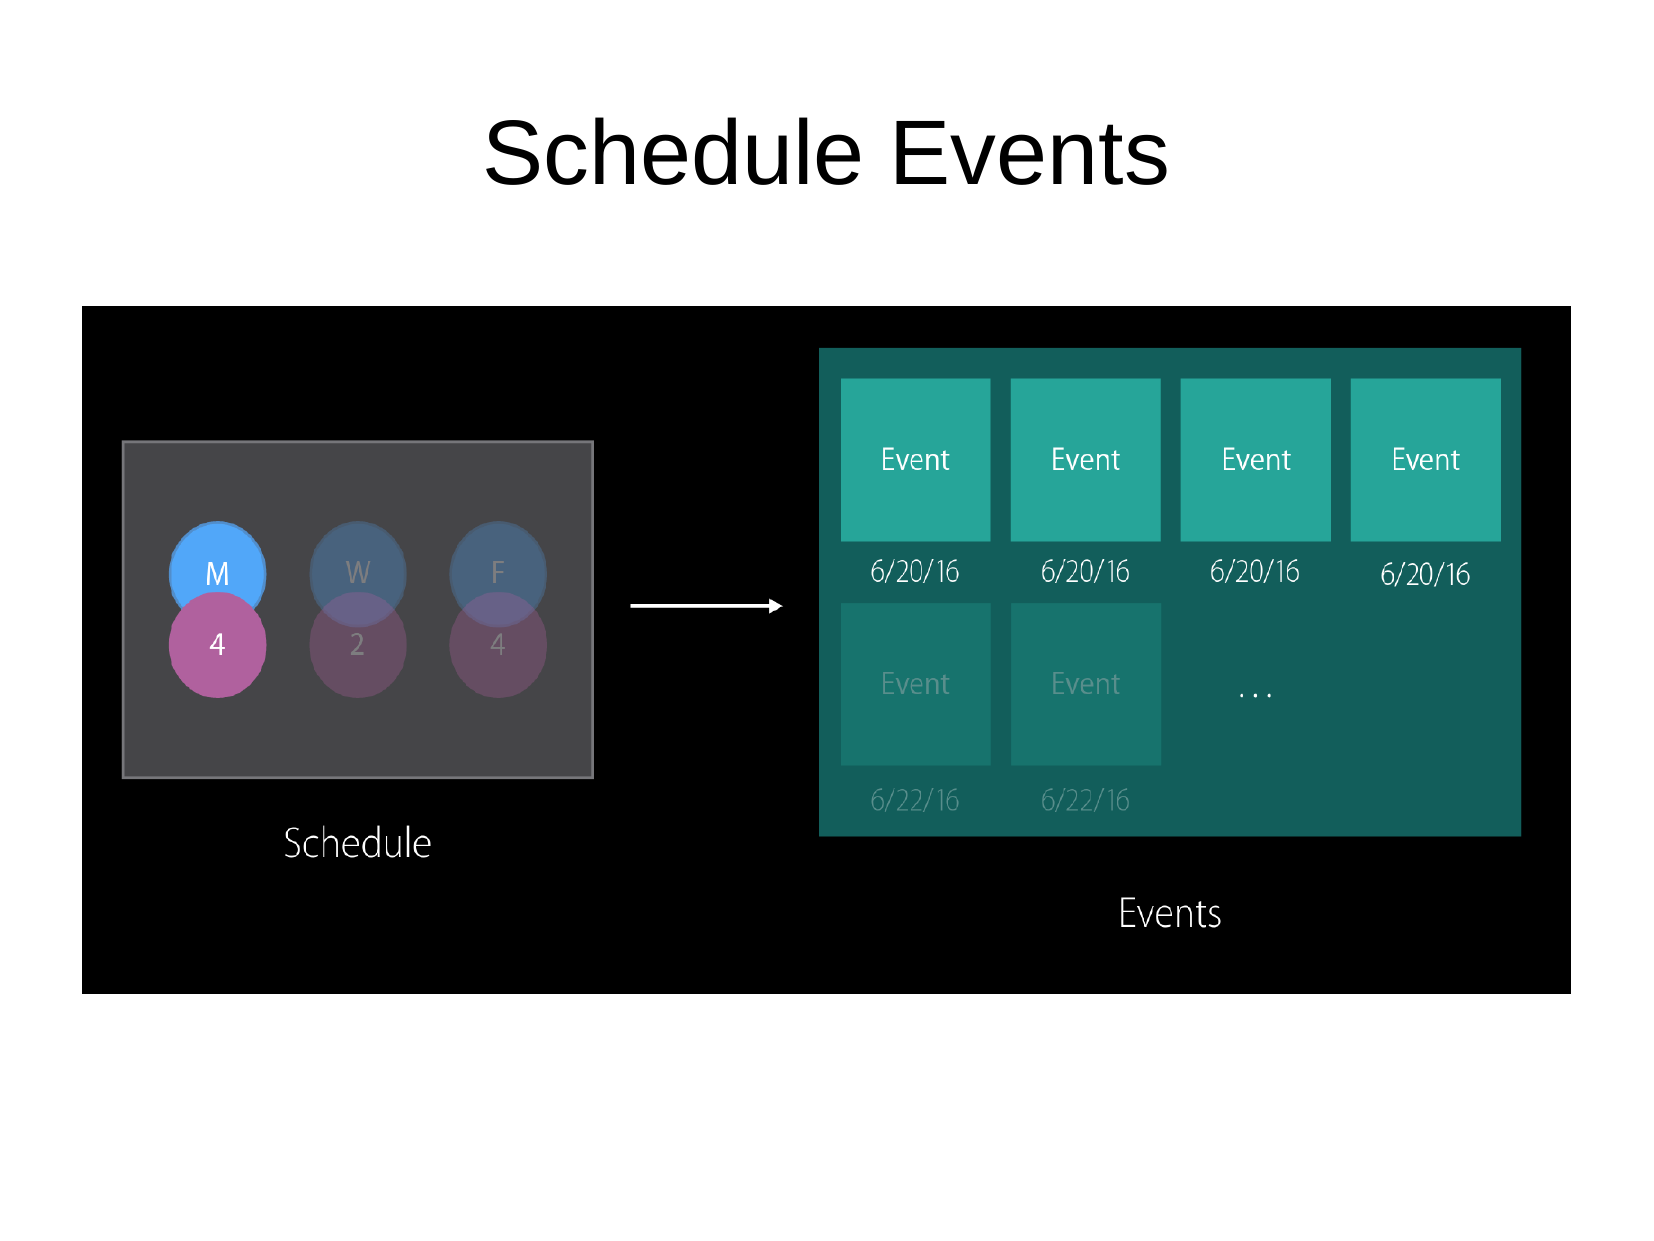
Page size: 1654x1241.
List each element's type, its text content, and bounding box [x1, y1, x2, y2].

title Schedule Events [82, 49, 1571, 257]
picture [82, 306, 1571, 994]
